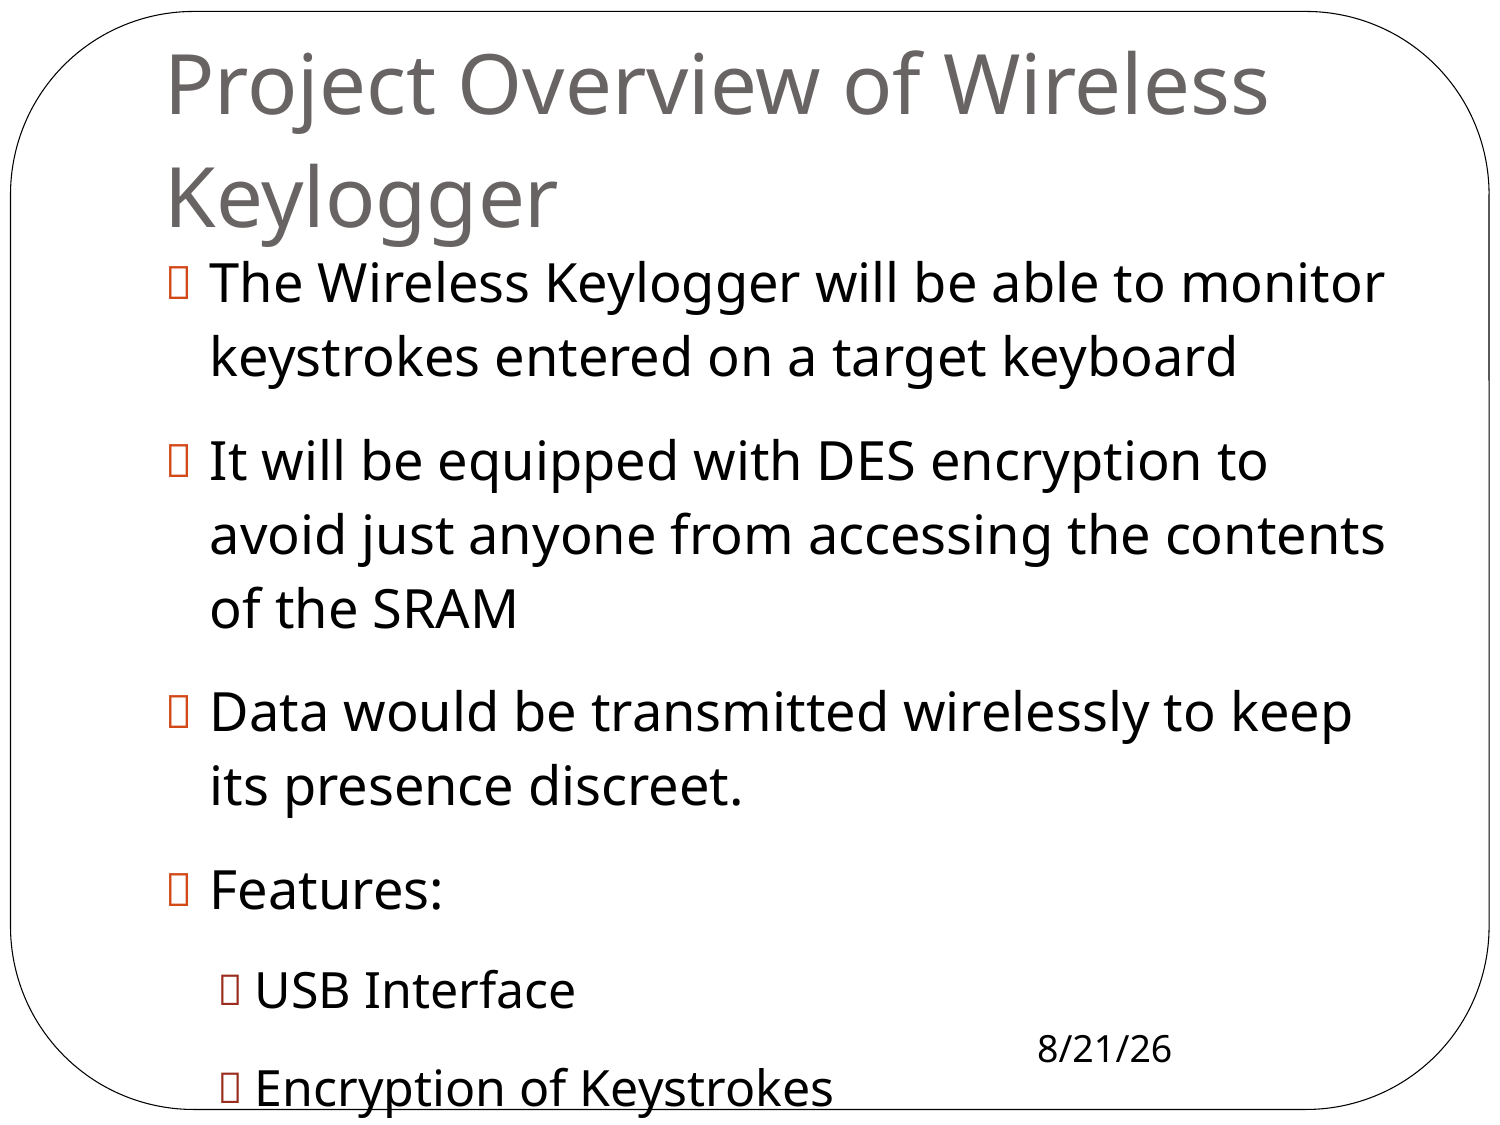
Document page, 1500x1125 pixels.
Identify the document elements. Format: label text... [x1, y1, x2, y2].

title Project Overview of Wireless Keylogger [150, 45, 1425, 233]
list The Wireless Keylogger will be able to monitor keystrokes entered on a target keyboard It will be equipped with DES encryption to avoid just anyone from accessing the contents of the SRAM Data would be transmitted wirelessly to keep its presence discreet. Features: USB Interface Encryption of Keystrokes Off Chip SRAM Storage Bluetooth Wireless transfer [150, 237, 1425, 988]
